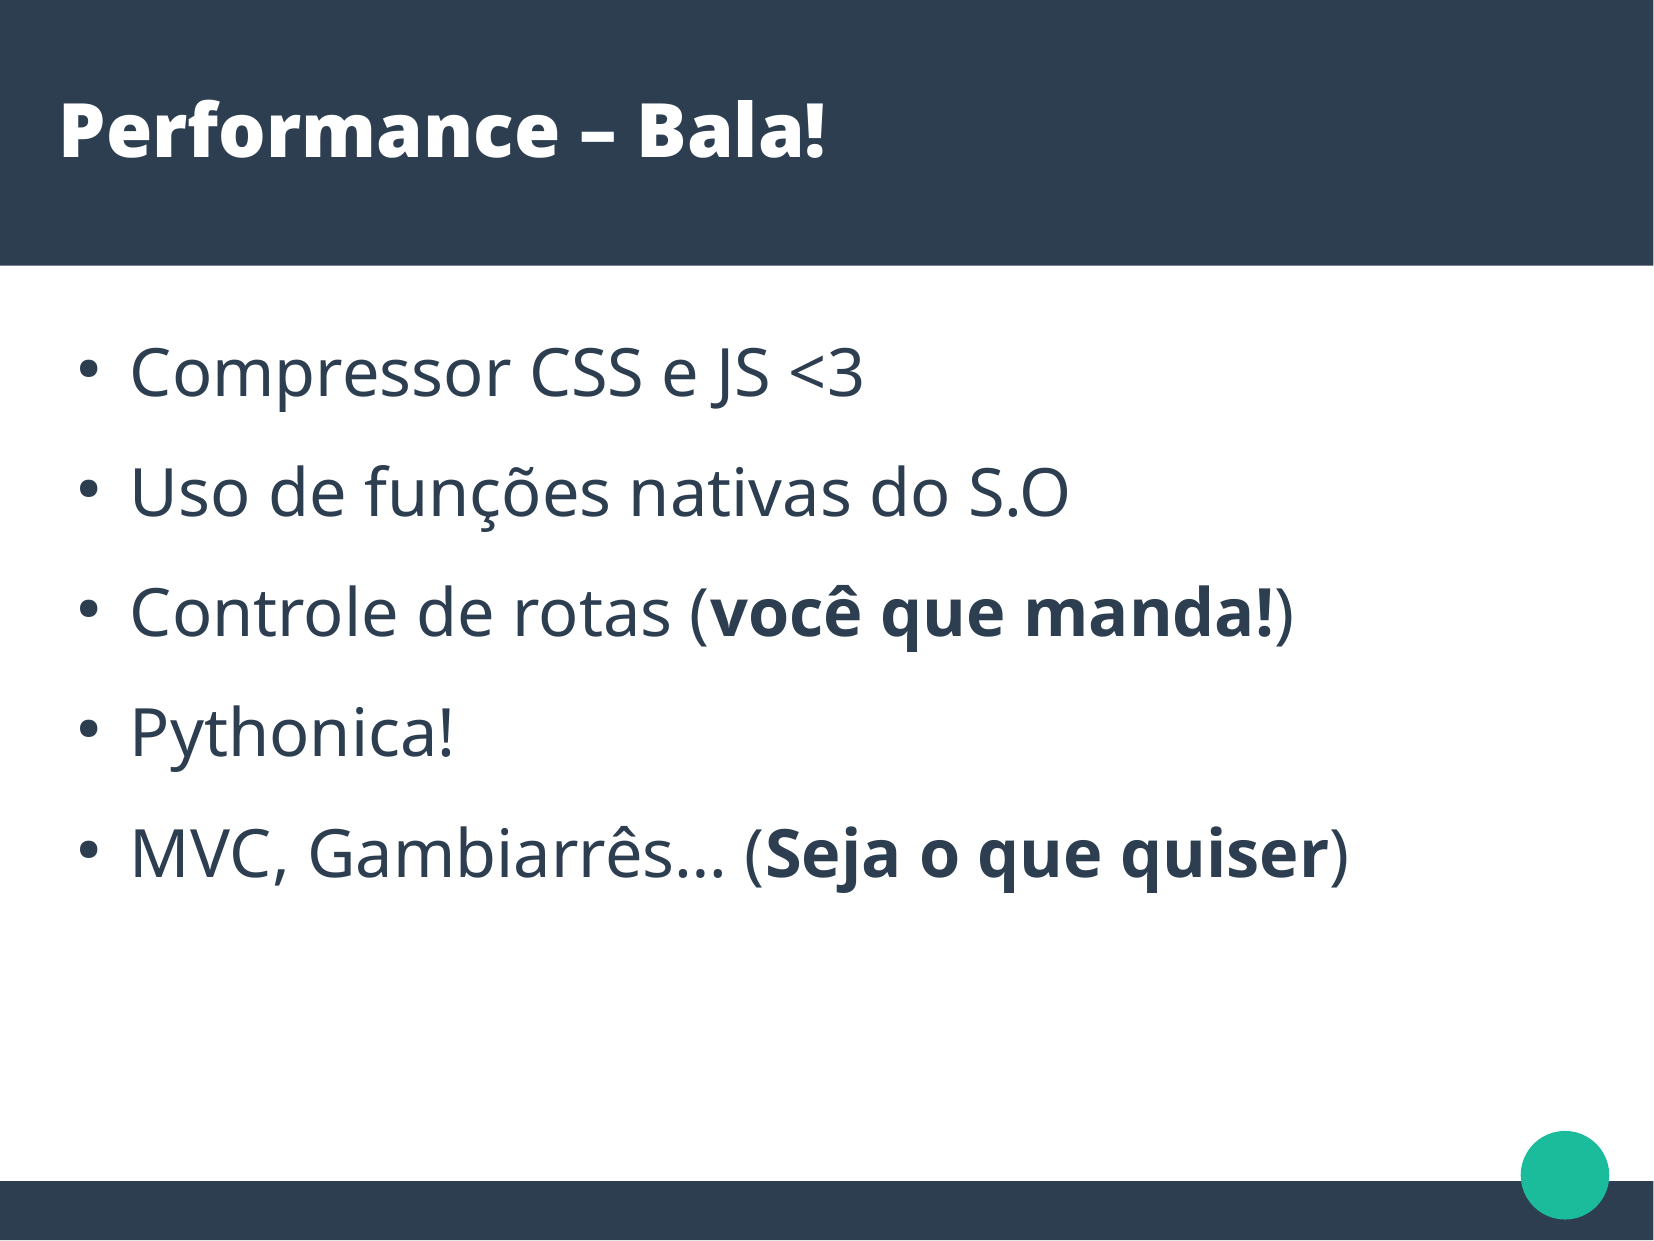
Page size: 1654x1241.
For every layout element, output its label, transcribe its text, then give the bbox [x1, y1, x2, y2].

title Performance – Bala! [59, 49, 1595, 207]
list Compressor CSS e JS <3 Uso de funções nativas do S.O Controle de rotas (você que manda!) Pythonica! MVC, Gambiarrês… (Seja o que quiser) [59, 324, 1595, 1152]
